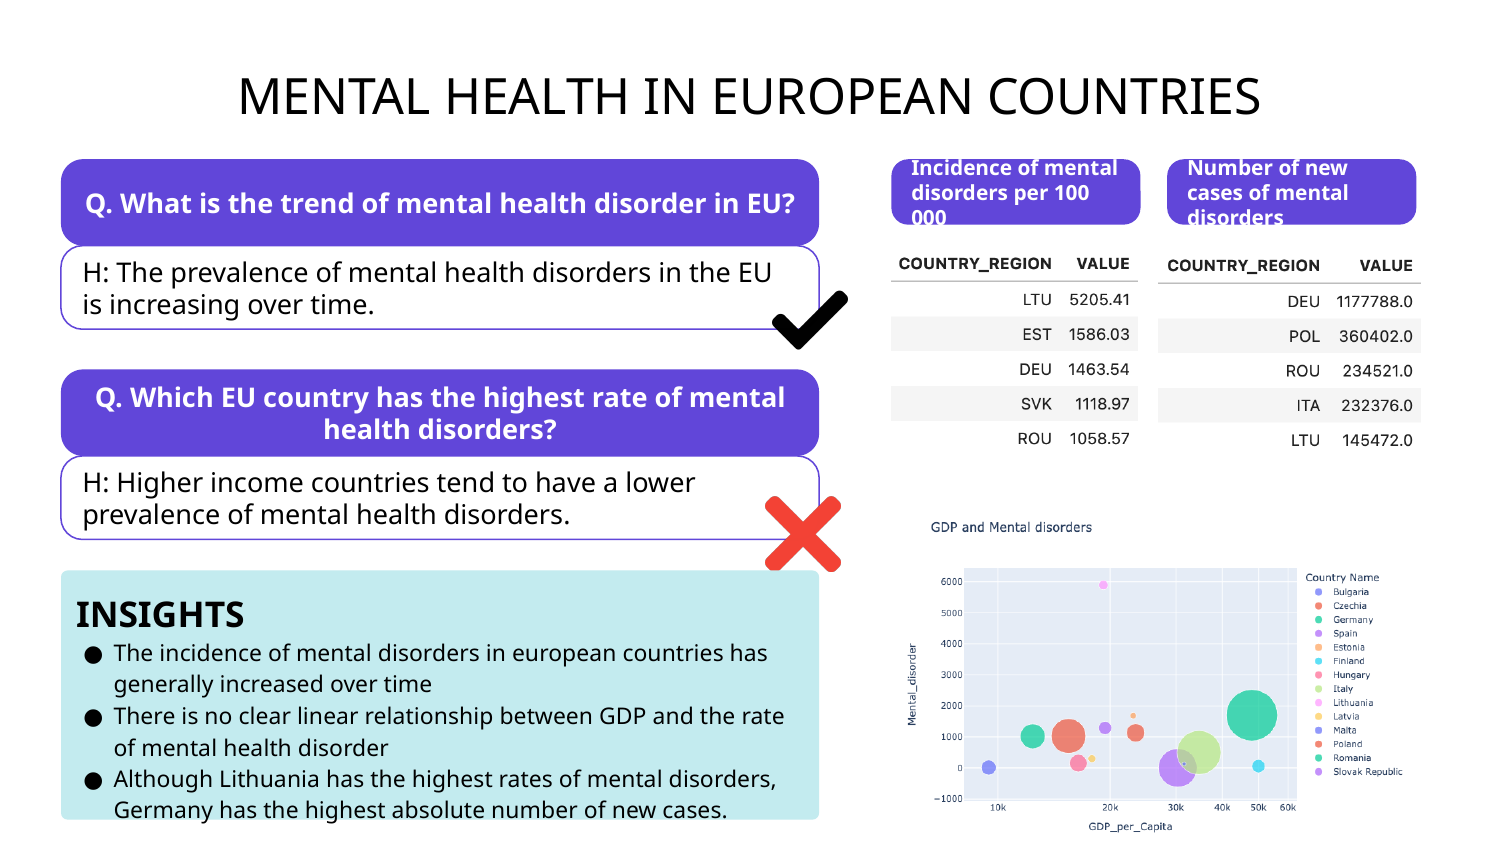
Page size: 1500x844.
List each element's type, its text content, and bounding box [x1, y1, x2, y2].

picture [905, 514, 1415, 844]
text_box INSIGHTS The incidence of mental disorders in european countries has generally increased over time There is no clear linear relationship between GDP and the rate of mental health disorder Although Lithuania has the highest rates of mental disorders, Germany has the highest absolute number of new cases. [61, 570, 820, 820]
text_box Q. What is the trend of mental health disorder in EU? [60, 159, 820, 246]
text_box H: The prevalence of mental health disorders in the EU is increasing over time. [60, 245, 820, 330]
picture [765, 496, 841, 572]
text_box Number of new cases of mental disorders [1167, 159, 1417, 225]
text_box Incidence of mental disorders per 100 000 [891, 159, 1141, 225]
picture [891, 244, 1141, 462]
picture [772, 282, 848, 358]
text_box H: Higher income countries tend to have a lower prevalence of mental health disorders. [60, 455, 820, 540]
title MENTAL HEALTH IN EUROPEAN COUNTRIES [75, 67, 1425, 122]
picture [1158, 249, 1425, 457]
text_box Q. Which EU country has the highest rate of mental health disorders? [60, 369, 820, 456]
